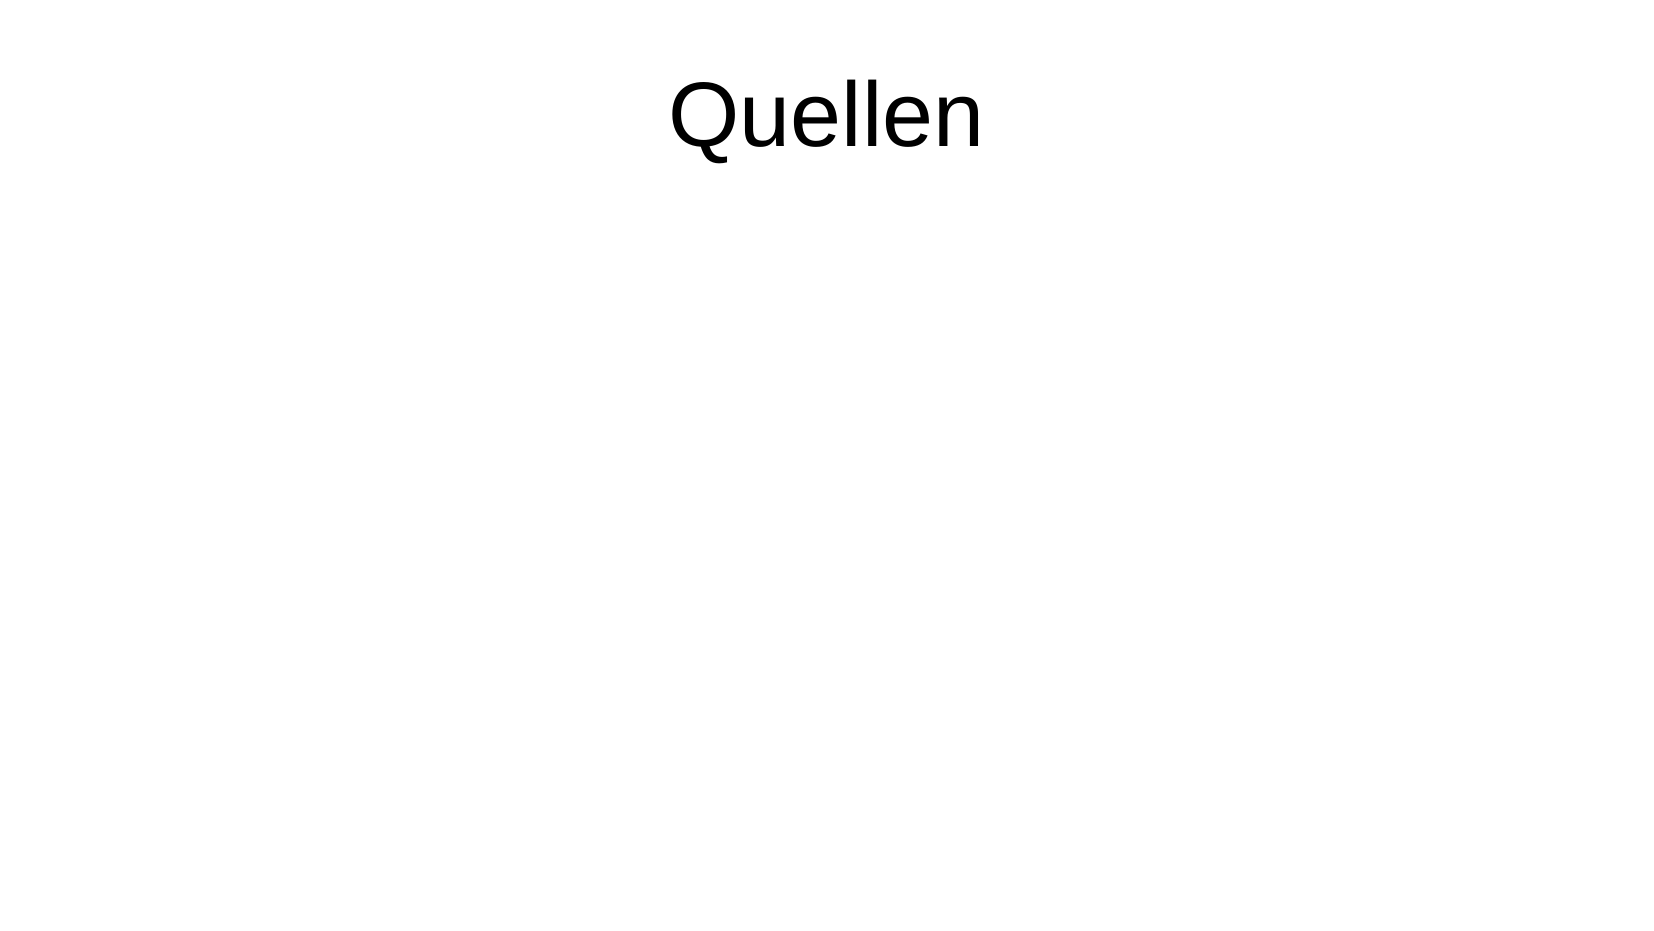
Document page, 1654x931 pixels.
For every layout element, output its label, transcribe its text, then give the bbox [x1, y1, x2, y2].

title Quellen [82, 37, 1571, 193]
